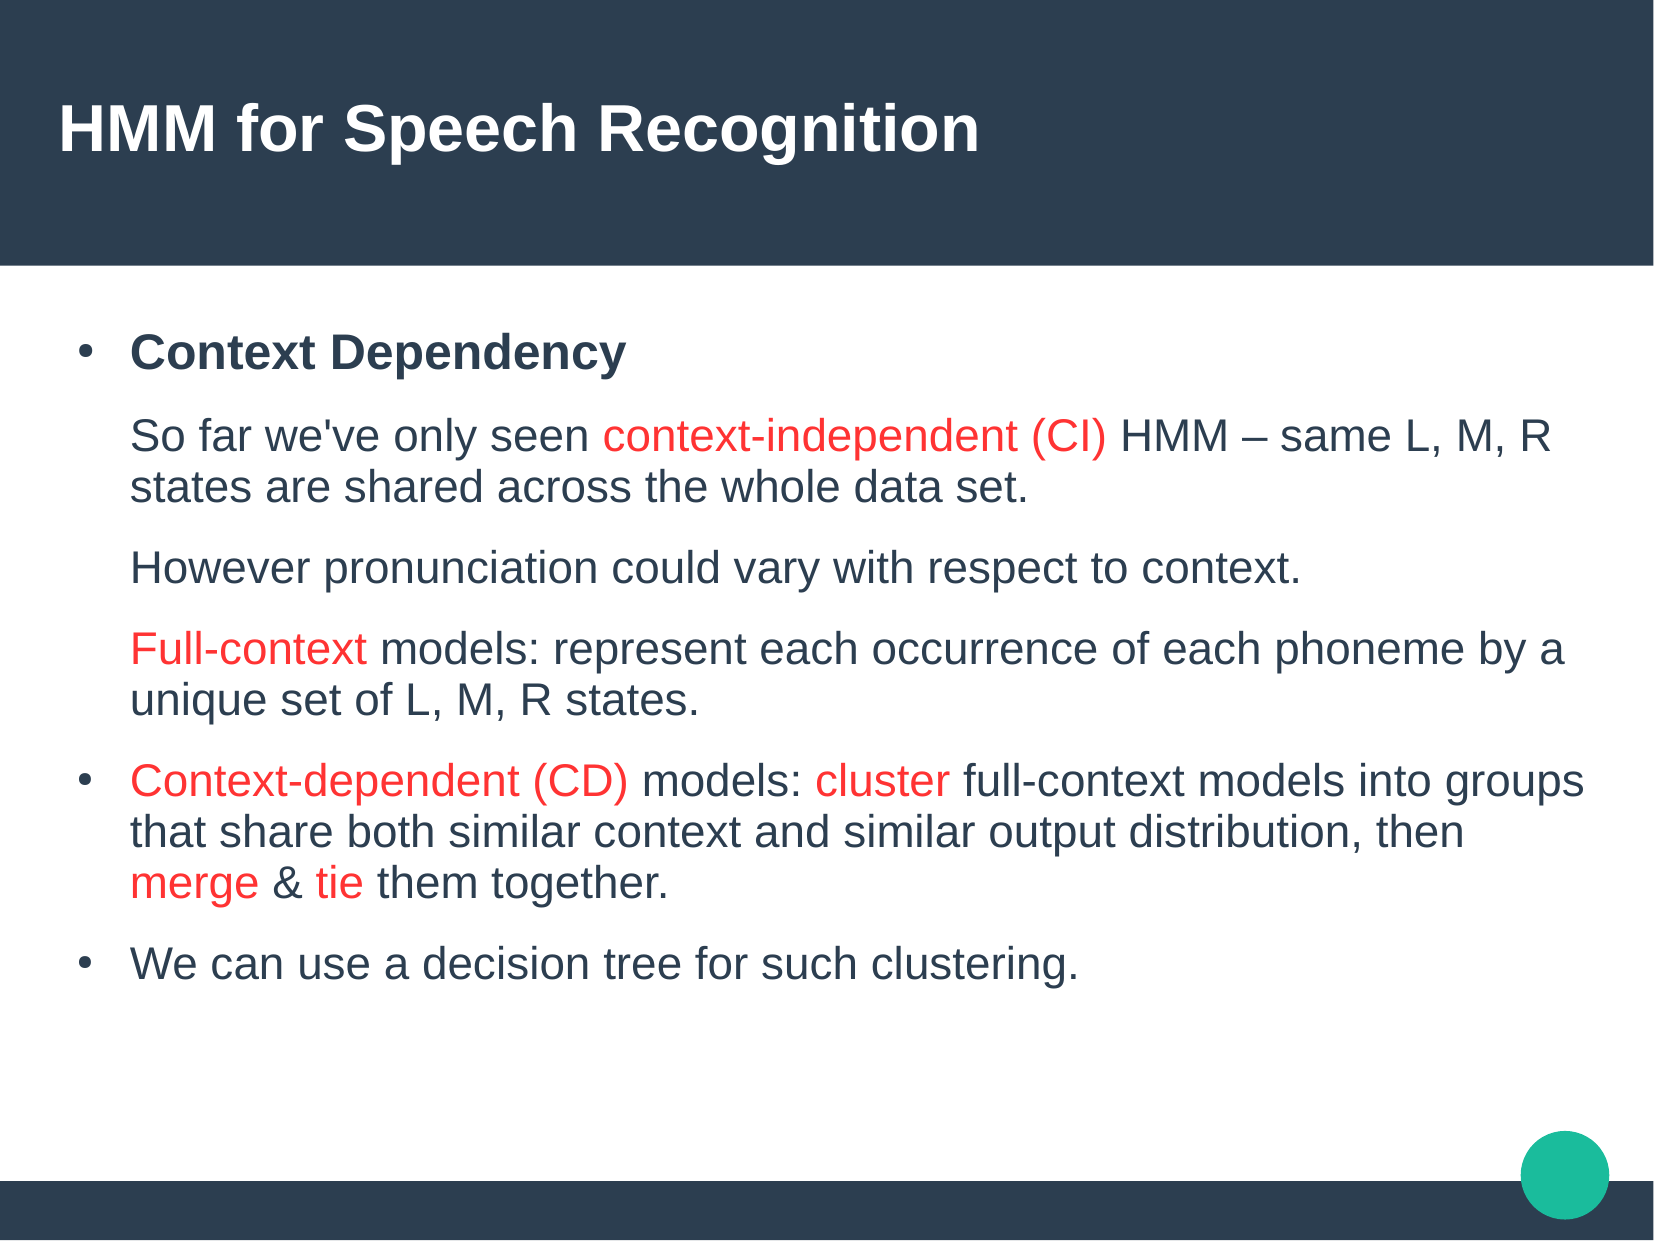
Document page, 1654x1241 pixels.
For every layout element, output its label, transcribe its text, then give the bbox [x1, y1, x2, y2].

list Context Dependency So far we've only seen context-independent (CI) HMM – same L, M, R states are shared across the whole data set. However pronunciation could vary with respect to context. Full-context models: represent each occurrence of each phoneme by a unique set of L, M, R states. Context-dependent (CD) models: cluster full-context models into groups that share both similar context and similar output distribution, then merge & tie them together. We can use a decision tree for such clustering. [59, 324, 1595, 1152]
title HMM for Speech Recognition [59, 49, 1595, 207]
